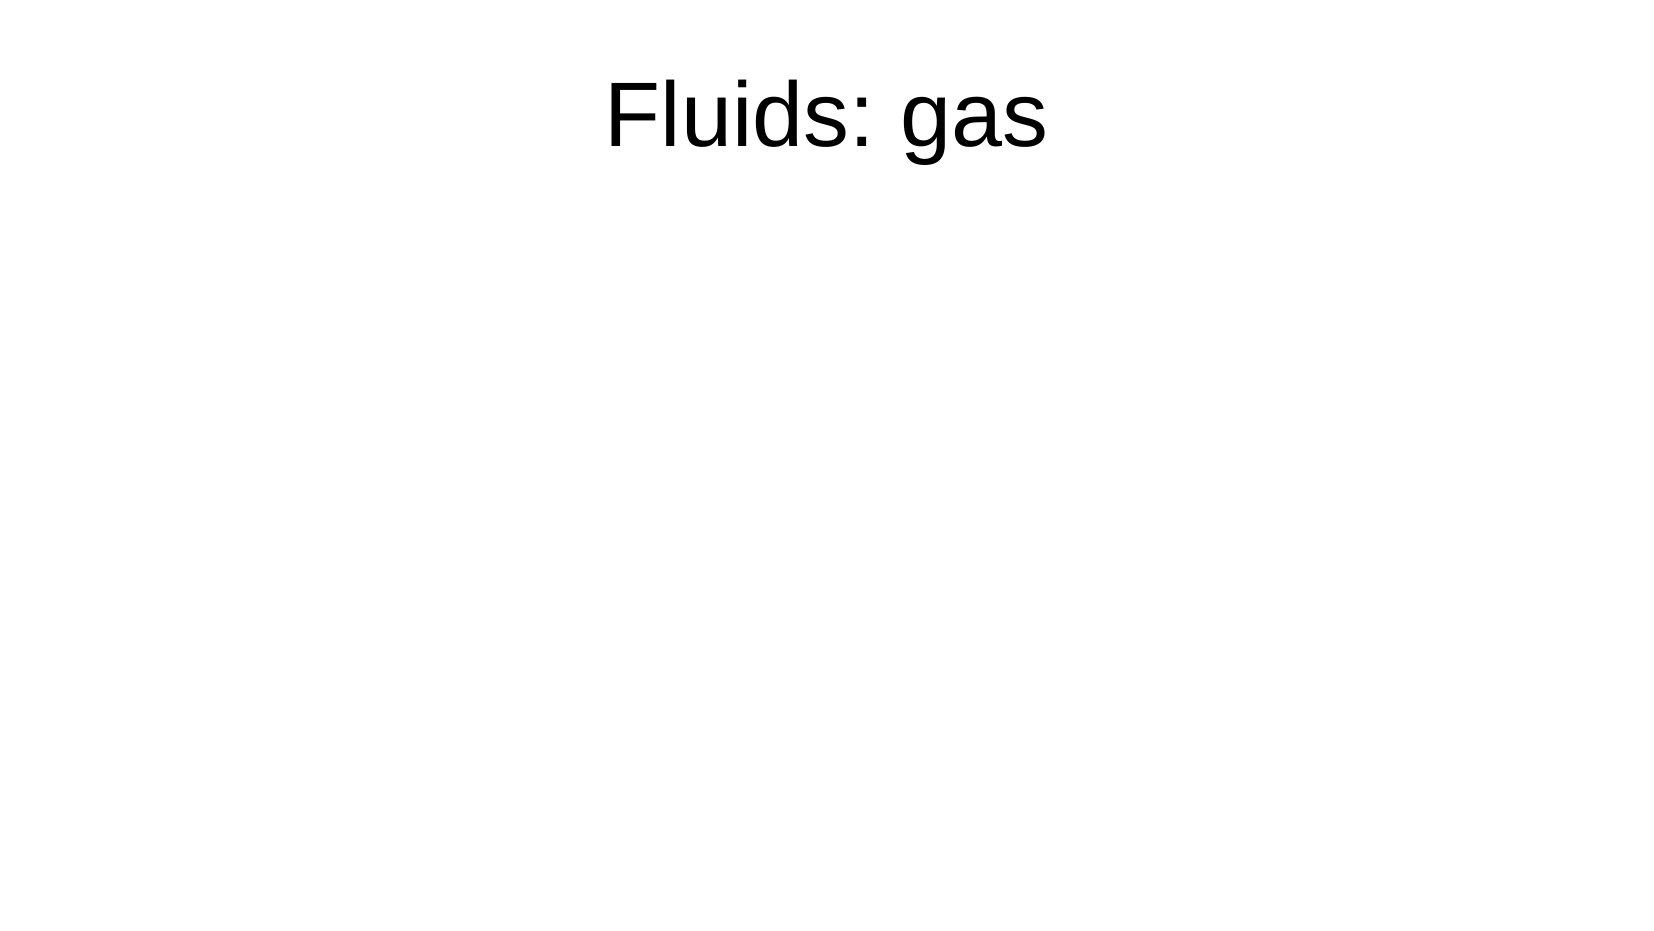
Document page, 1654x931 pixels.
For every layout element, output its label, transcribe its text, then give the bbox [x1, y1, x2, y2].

title Fluids: gas [82, 37, 1571, 193]
